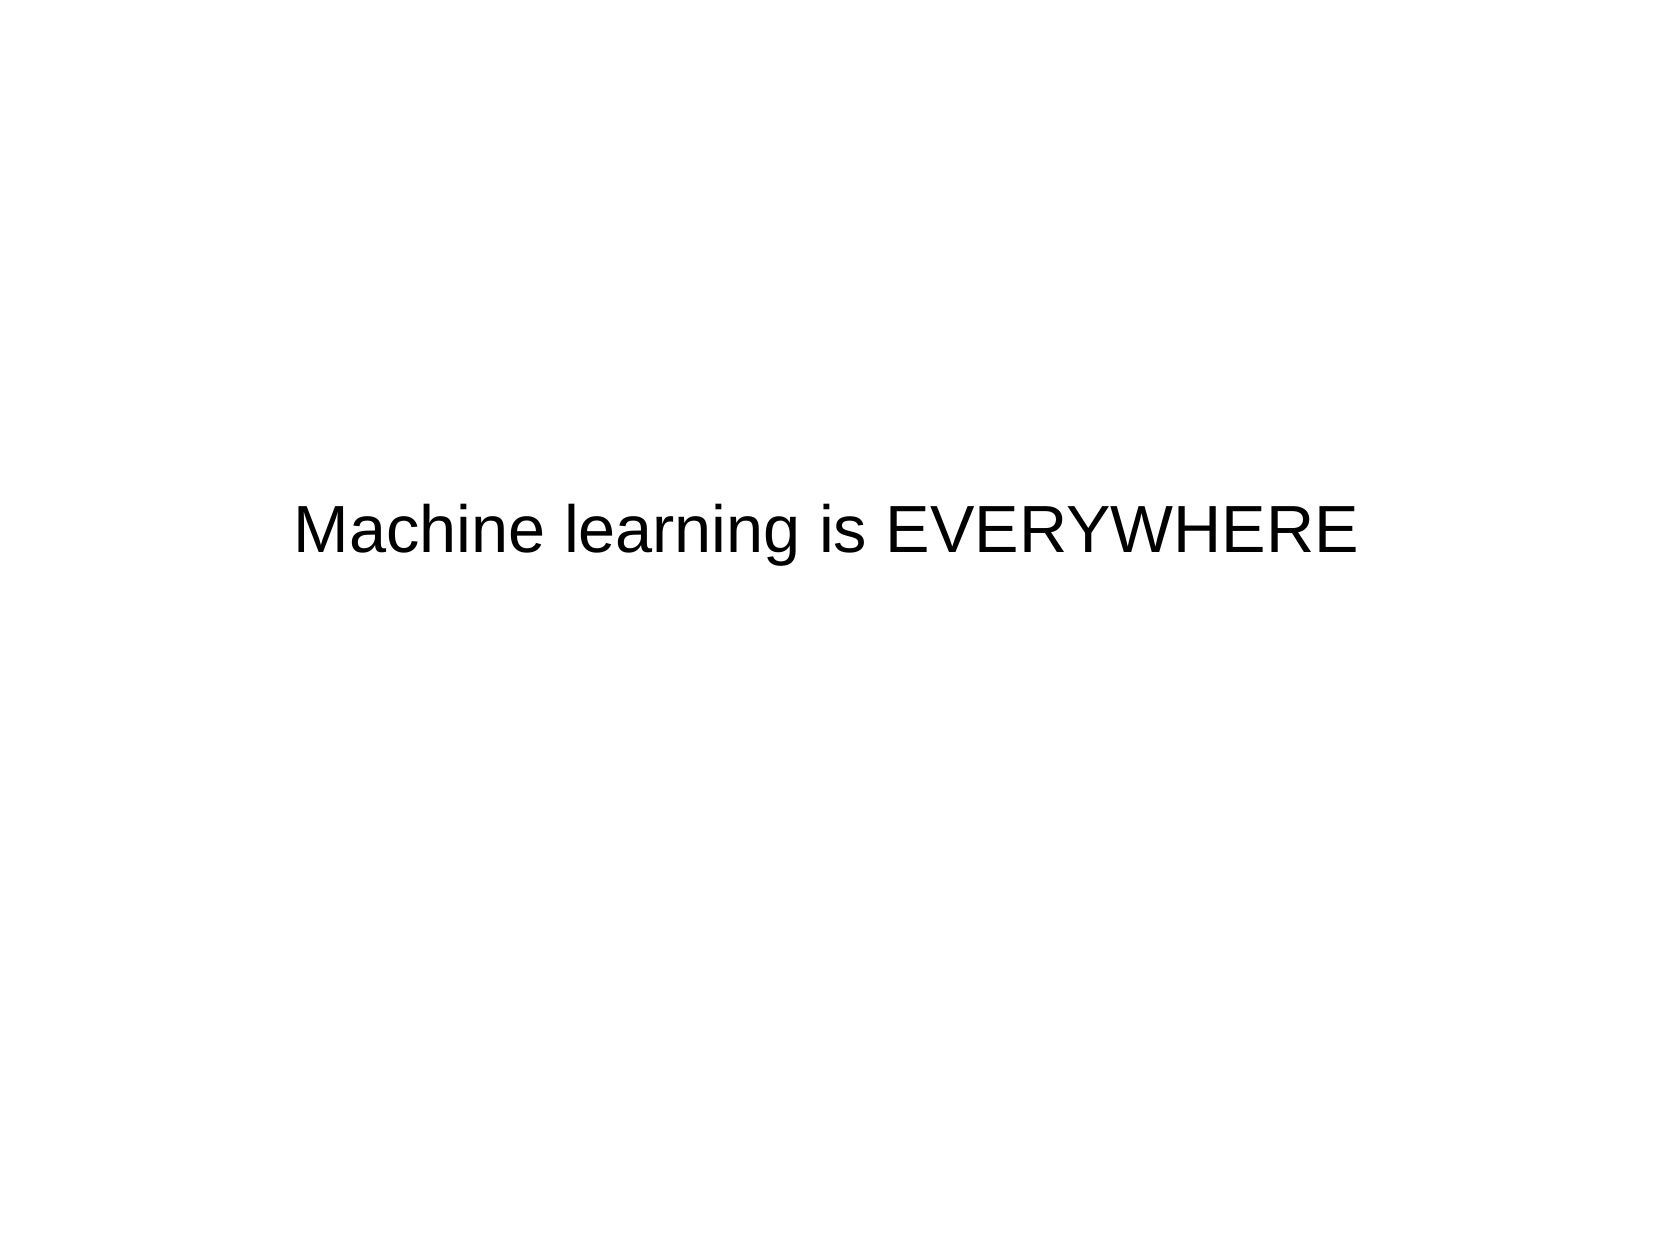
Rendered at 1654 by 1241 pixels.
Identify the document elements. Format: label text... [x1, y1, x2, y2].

subtitle Machine learning is EVERYWHERE [82, 49, 1571, 1010]
